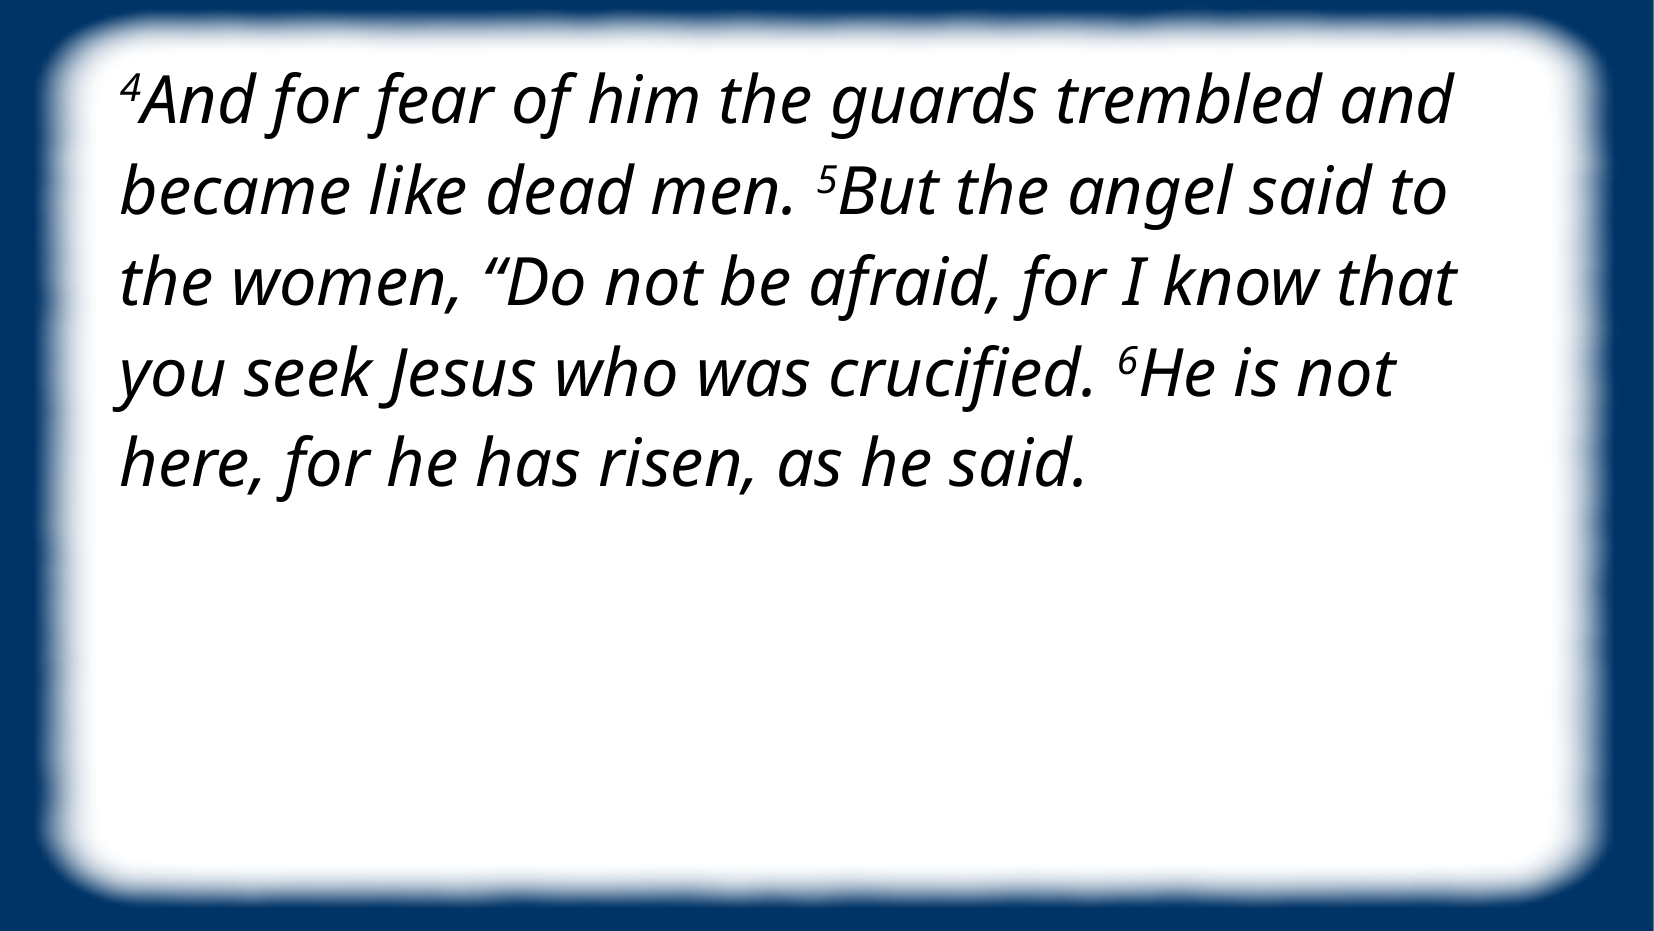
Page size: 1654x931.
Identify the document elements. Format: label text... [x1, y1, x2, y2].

text_box 4And for fear of him the guards trembled and became like dead men. 5But the angel said to the women, “Do not be afraid, for I know that you seek Jesus who was crucified. 6He is not here, for he has risen, as he said. [105, 45, 1561, 504]
picture [0, 0, 1654, 931]
